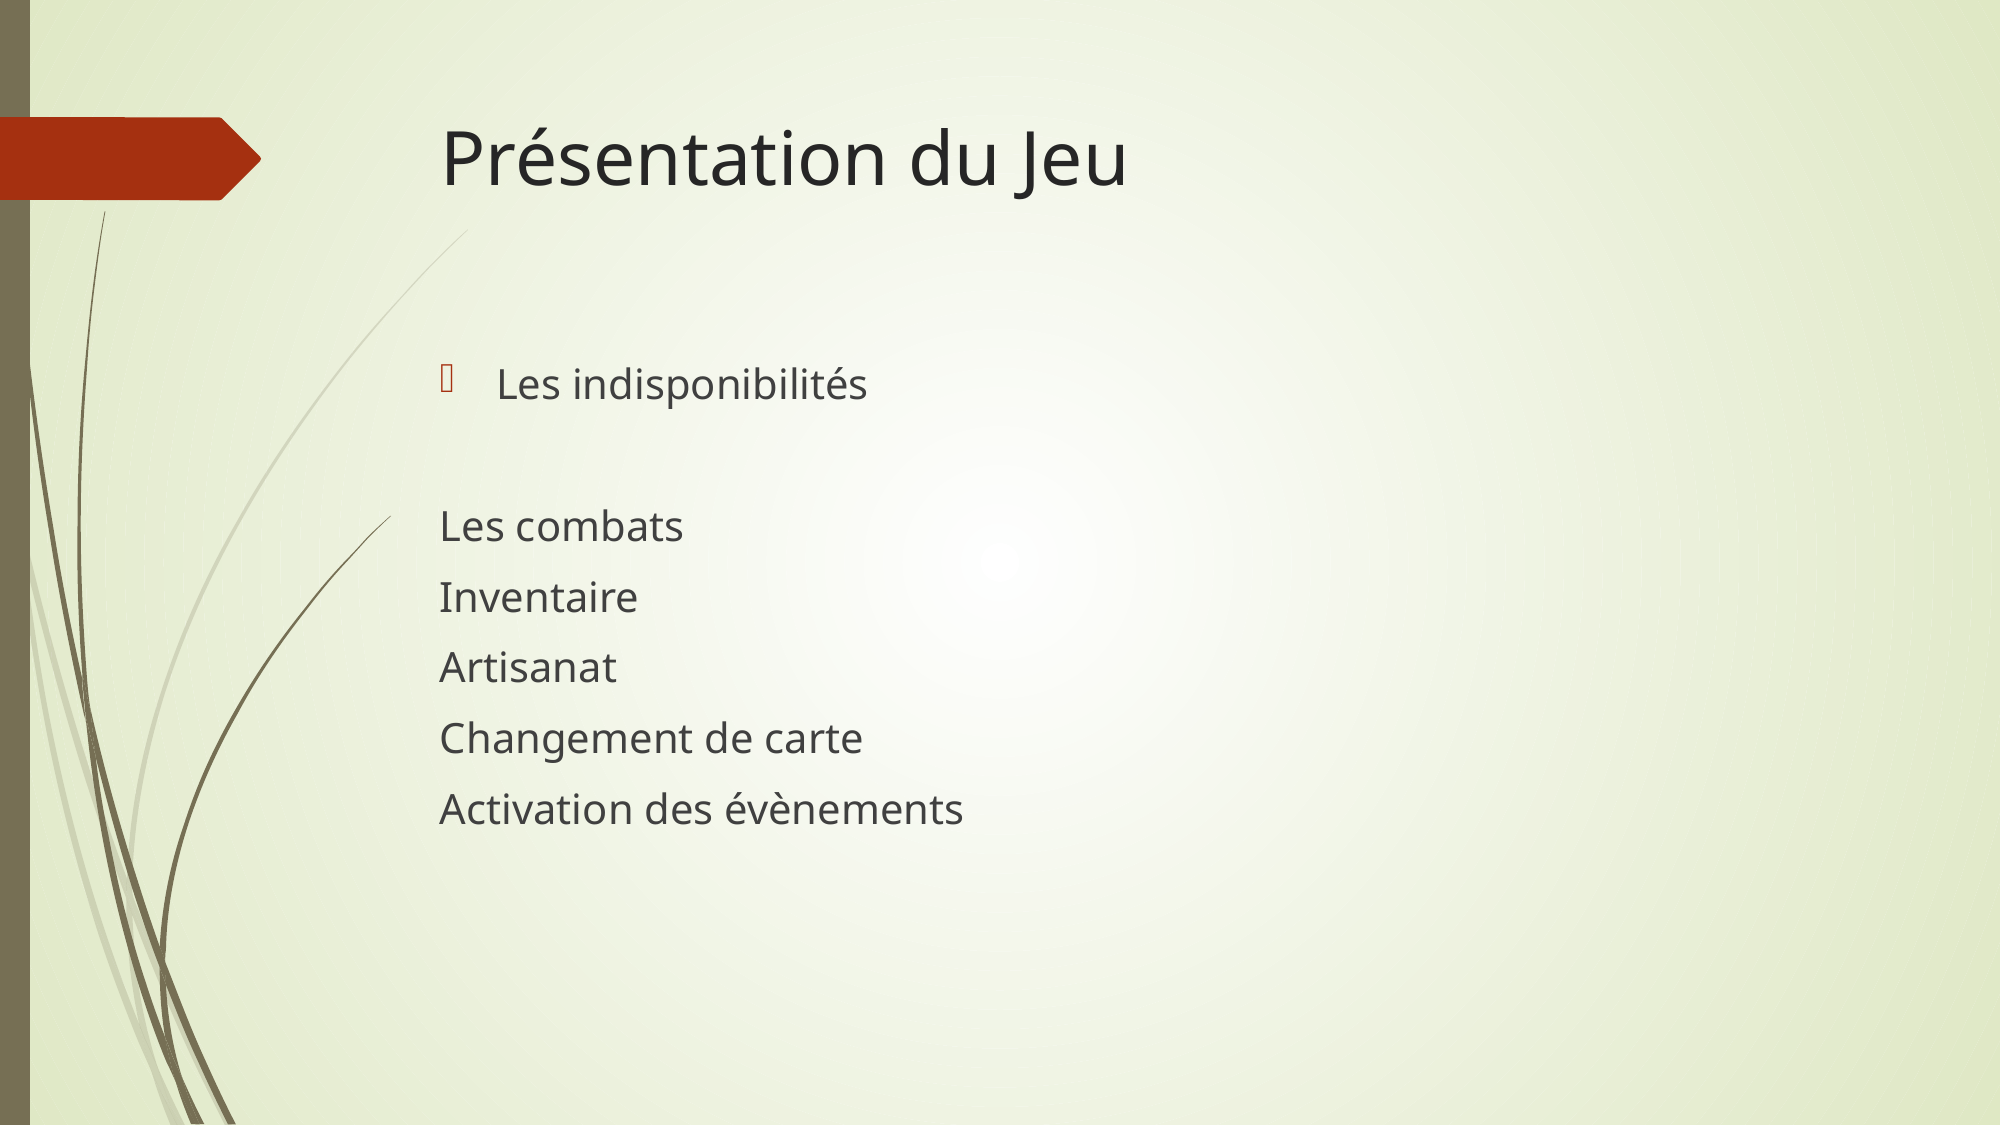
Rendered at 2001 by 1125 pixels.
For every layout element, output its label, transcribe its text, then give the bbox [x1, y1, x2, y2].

list Les indisponibilités Les combats Inventaire Artisanat Changement de carte Activation des évènements [424, 350, 1888, 970]
title Présentation du Jeu [425, 102, 1888, 313]
